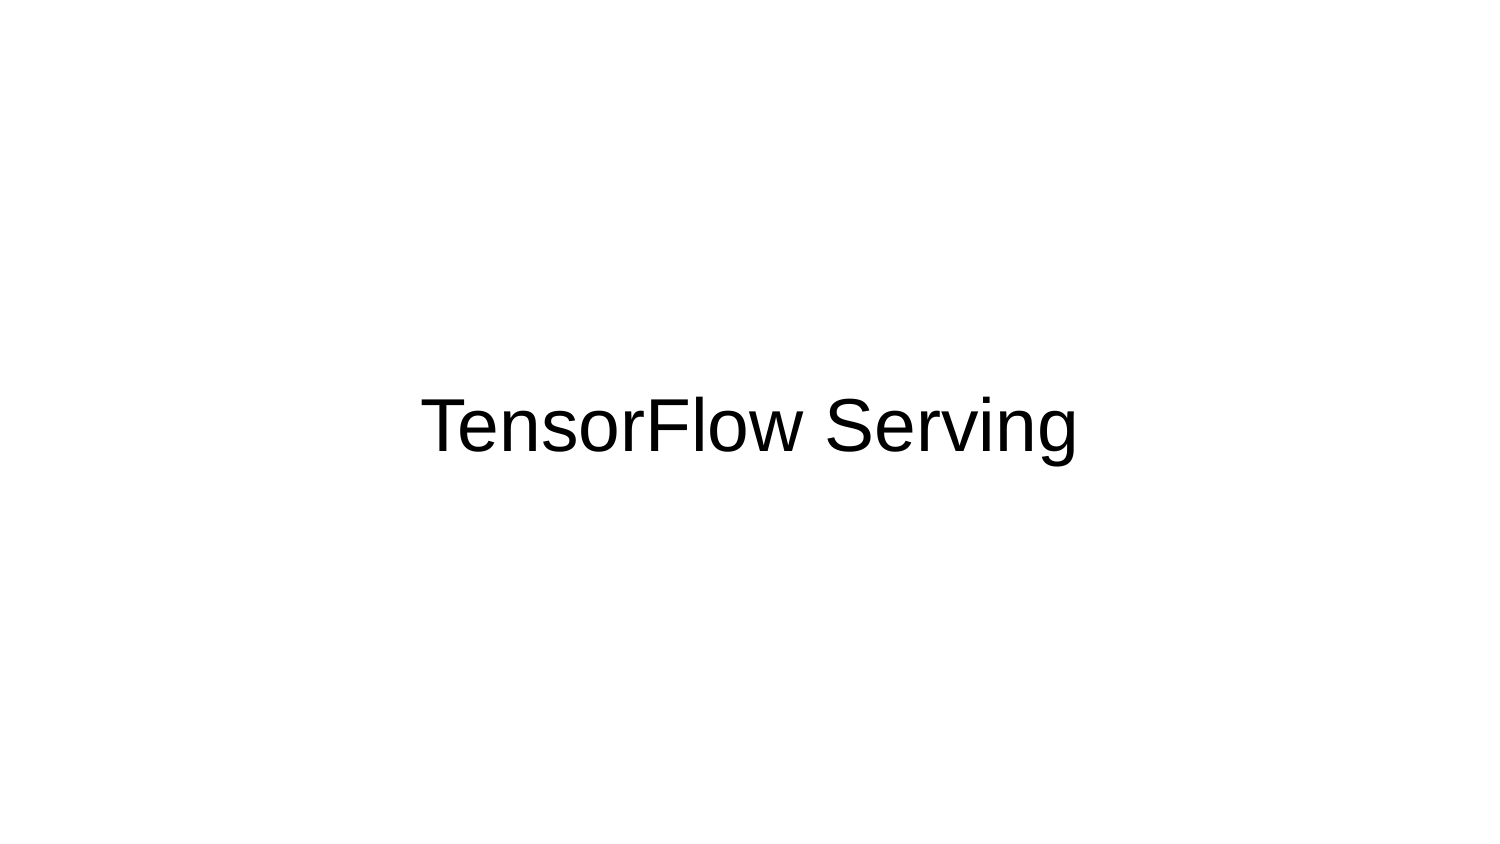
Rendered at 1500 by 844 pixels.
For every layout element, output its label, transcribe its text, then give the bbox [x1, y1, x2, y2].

title TensorFlow Serving [51, 352, 1449, 491]
